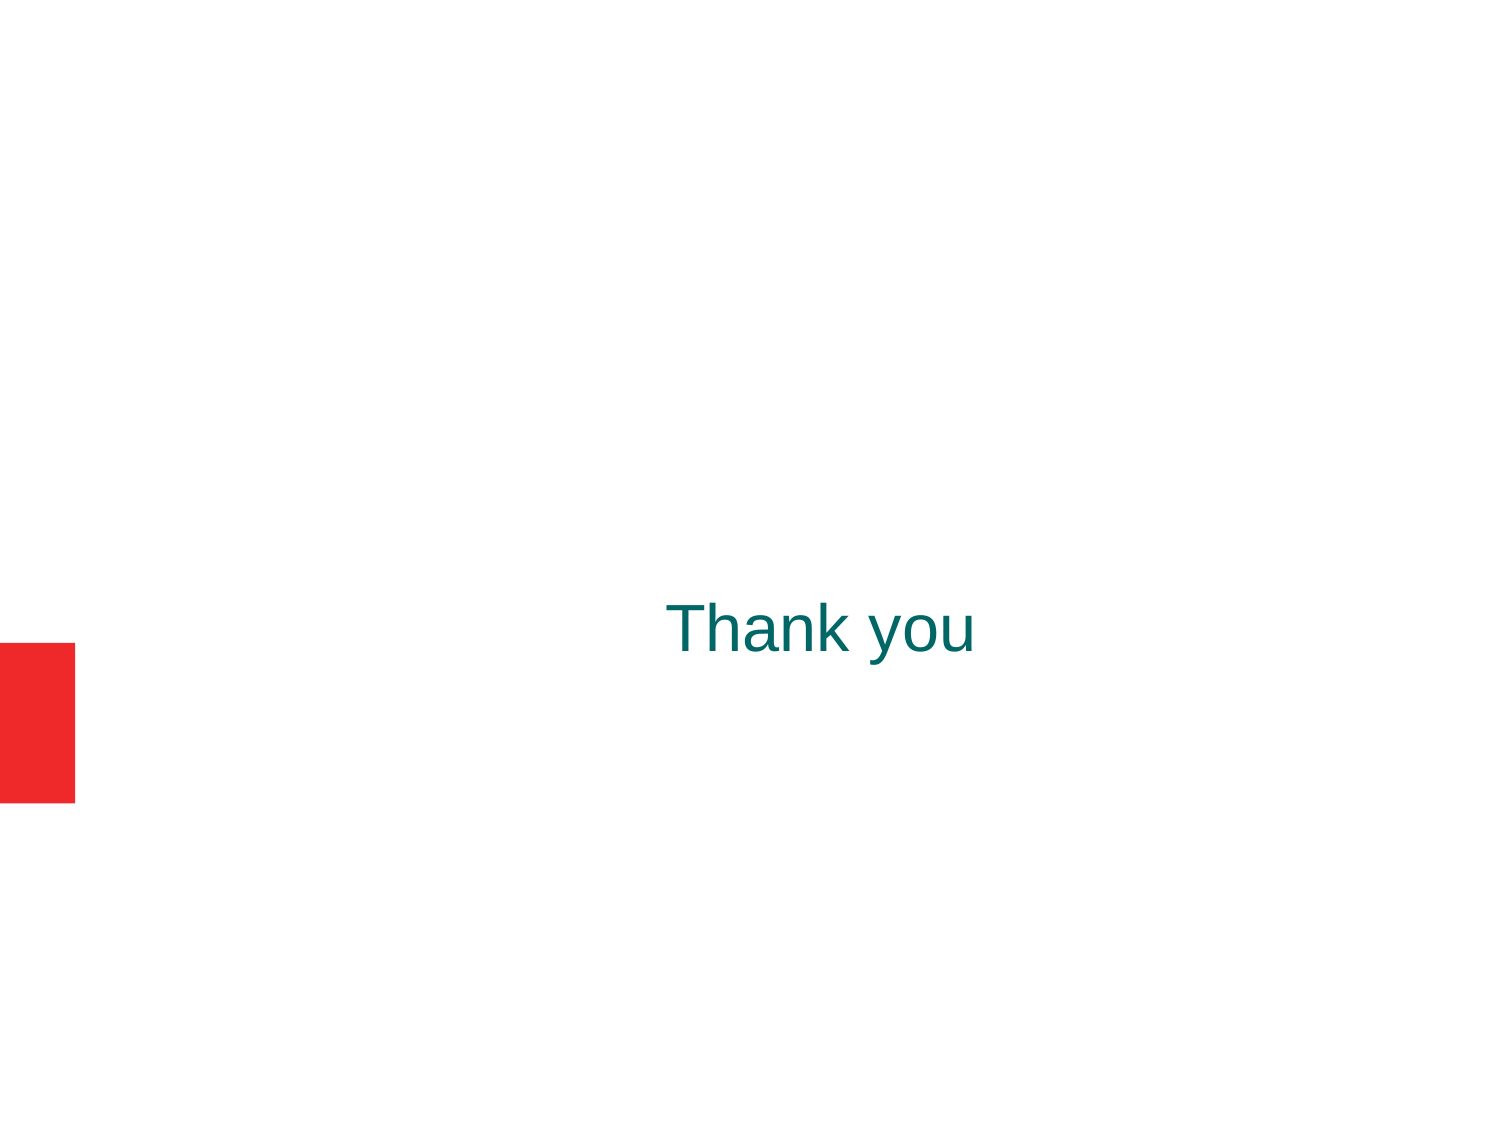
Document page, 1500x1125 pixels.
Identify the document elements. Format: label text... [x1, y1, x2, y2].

text_box Thank you [625, 484, 1016, 672]
